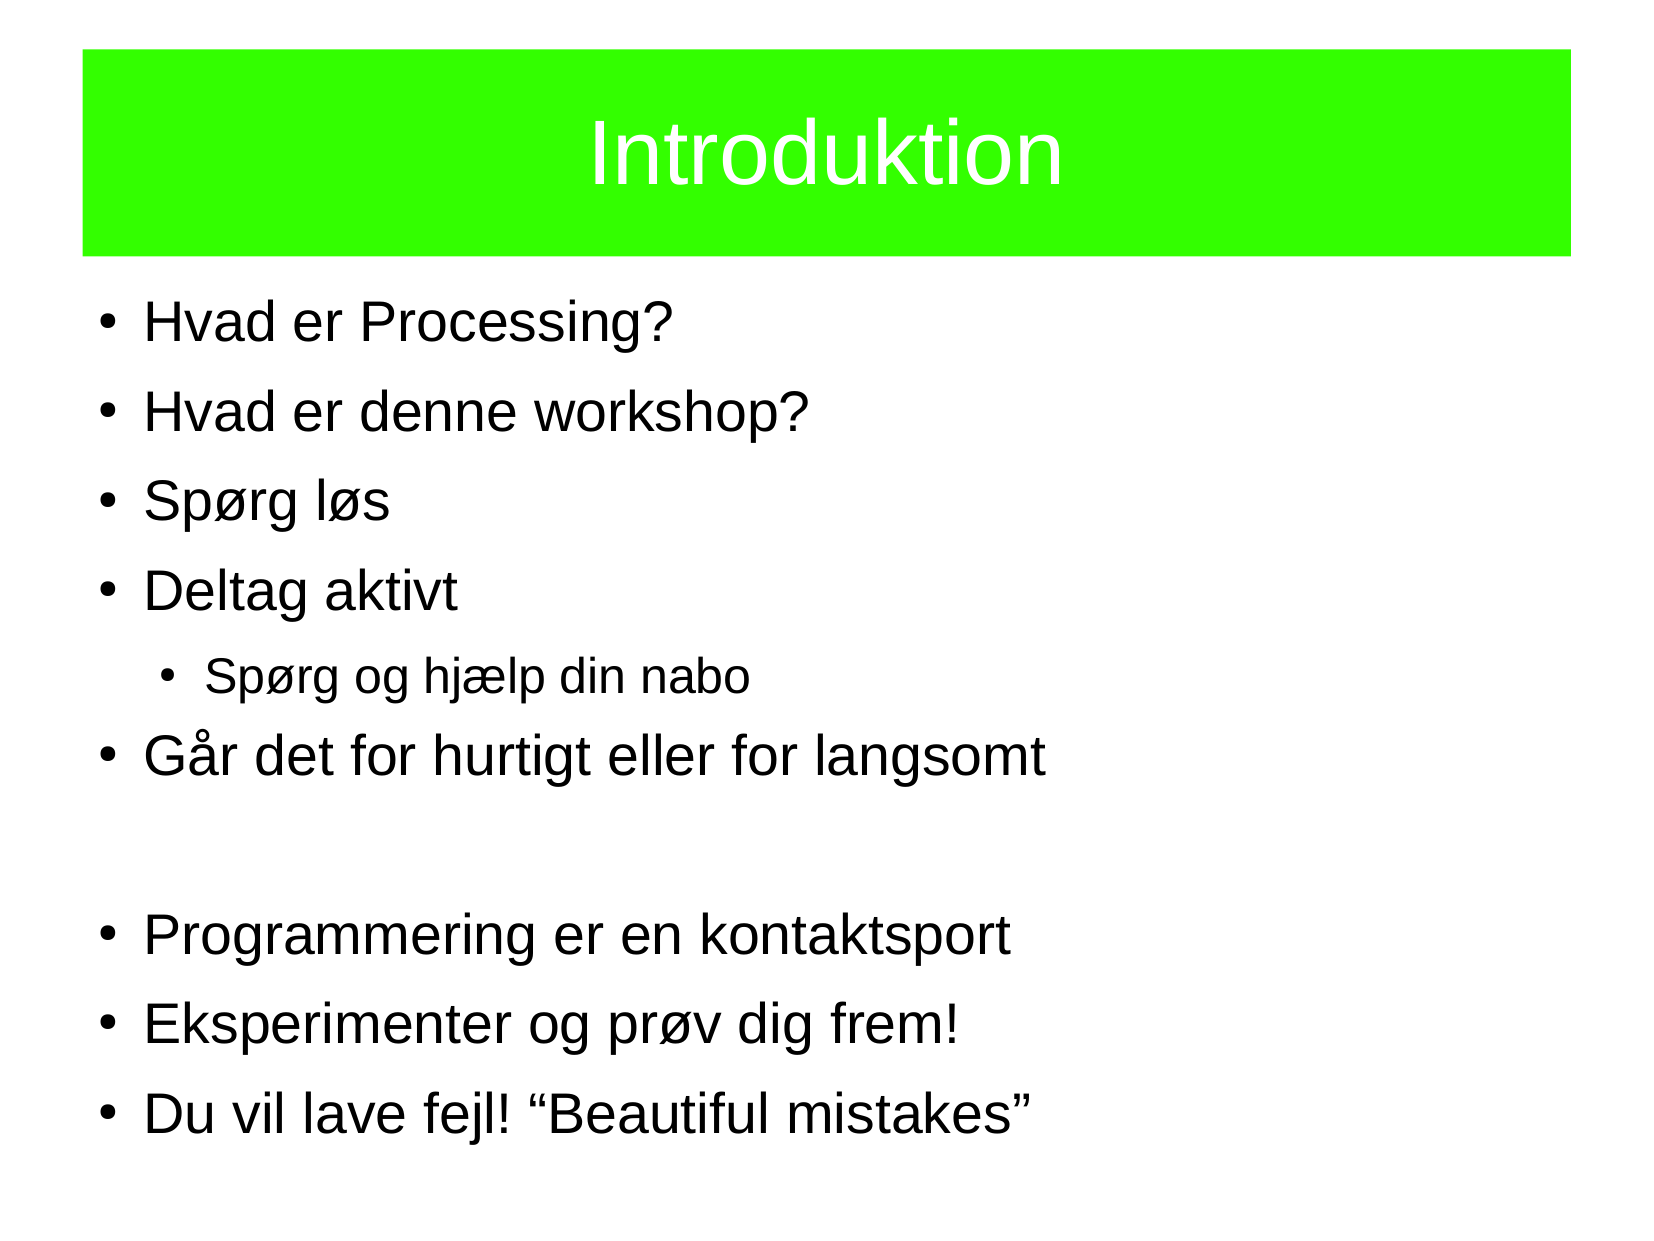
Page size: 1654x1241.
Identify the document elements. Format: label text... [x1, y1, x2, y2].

list Hvad er Processing? Hvad er denne workshop? Spørg løs Deltag aktivt Spørg og hjælp din nabo Går det for hurtigt eller for langsomt Programmering er en kontaktsport Eksperimenter og prøv dig frem! Du vil lave fejl! “Beautiful mistakes” [82, 290, 1571, 1156]
title Introduktion [82, 49, 1571, 257]
